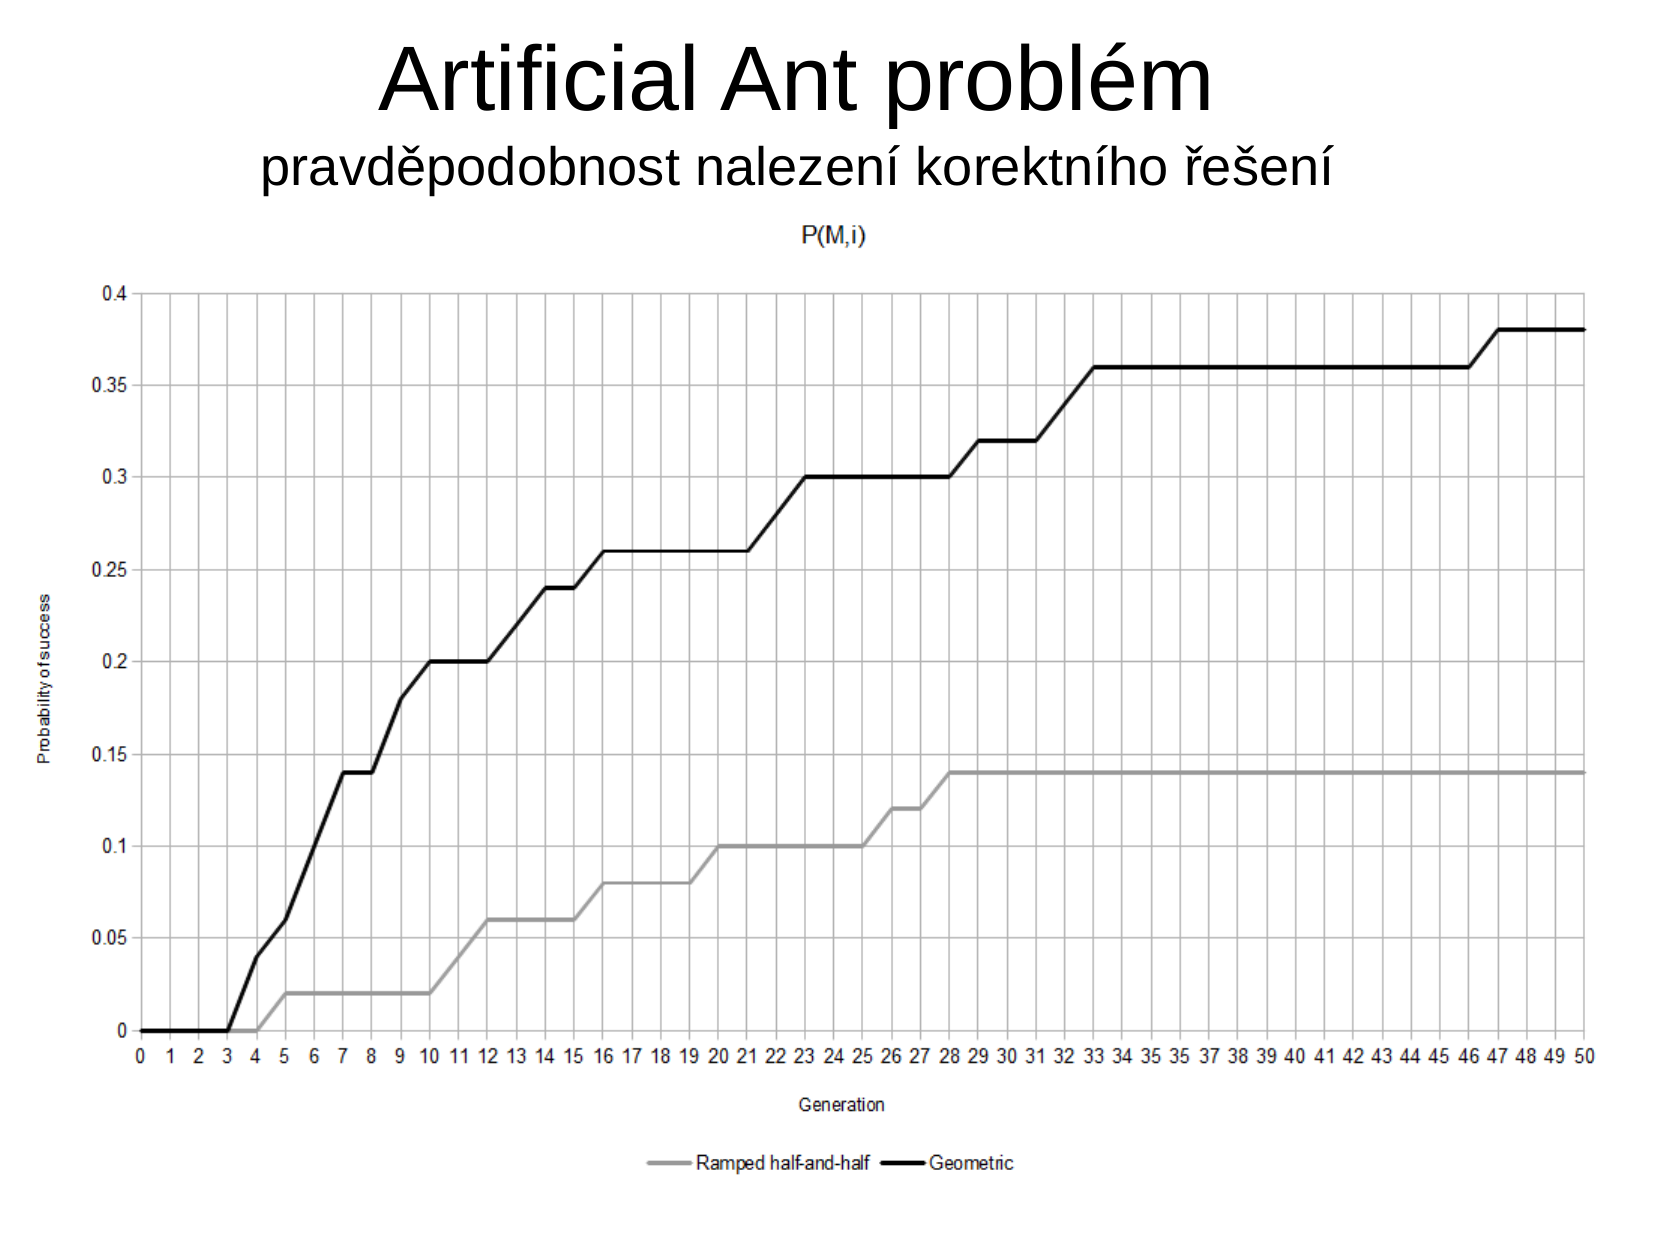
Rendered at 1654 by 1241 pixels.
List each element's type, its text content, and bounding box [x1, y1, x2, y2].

text_box pravděpodobnost nalezení korektního řešení [245, 128, 1362, 205]
title Artificial Ant problém [53, 27, 1542, 130]
picture [6, 149, 1648, 1186]
